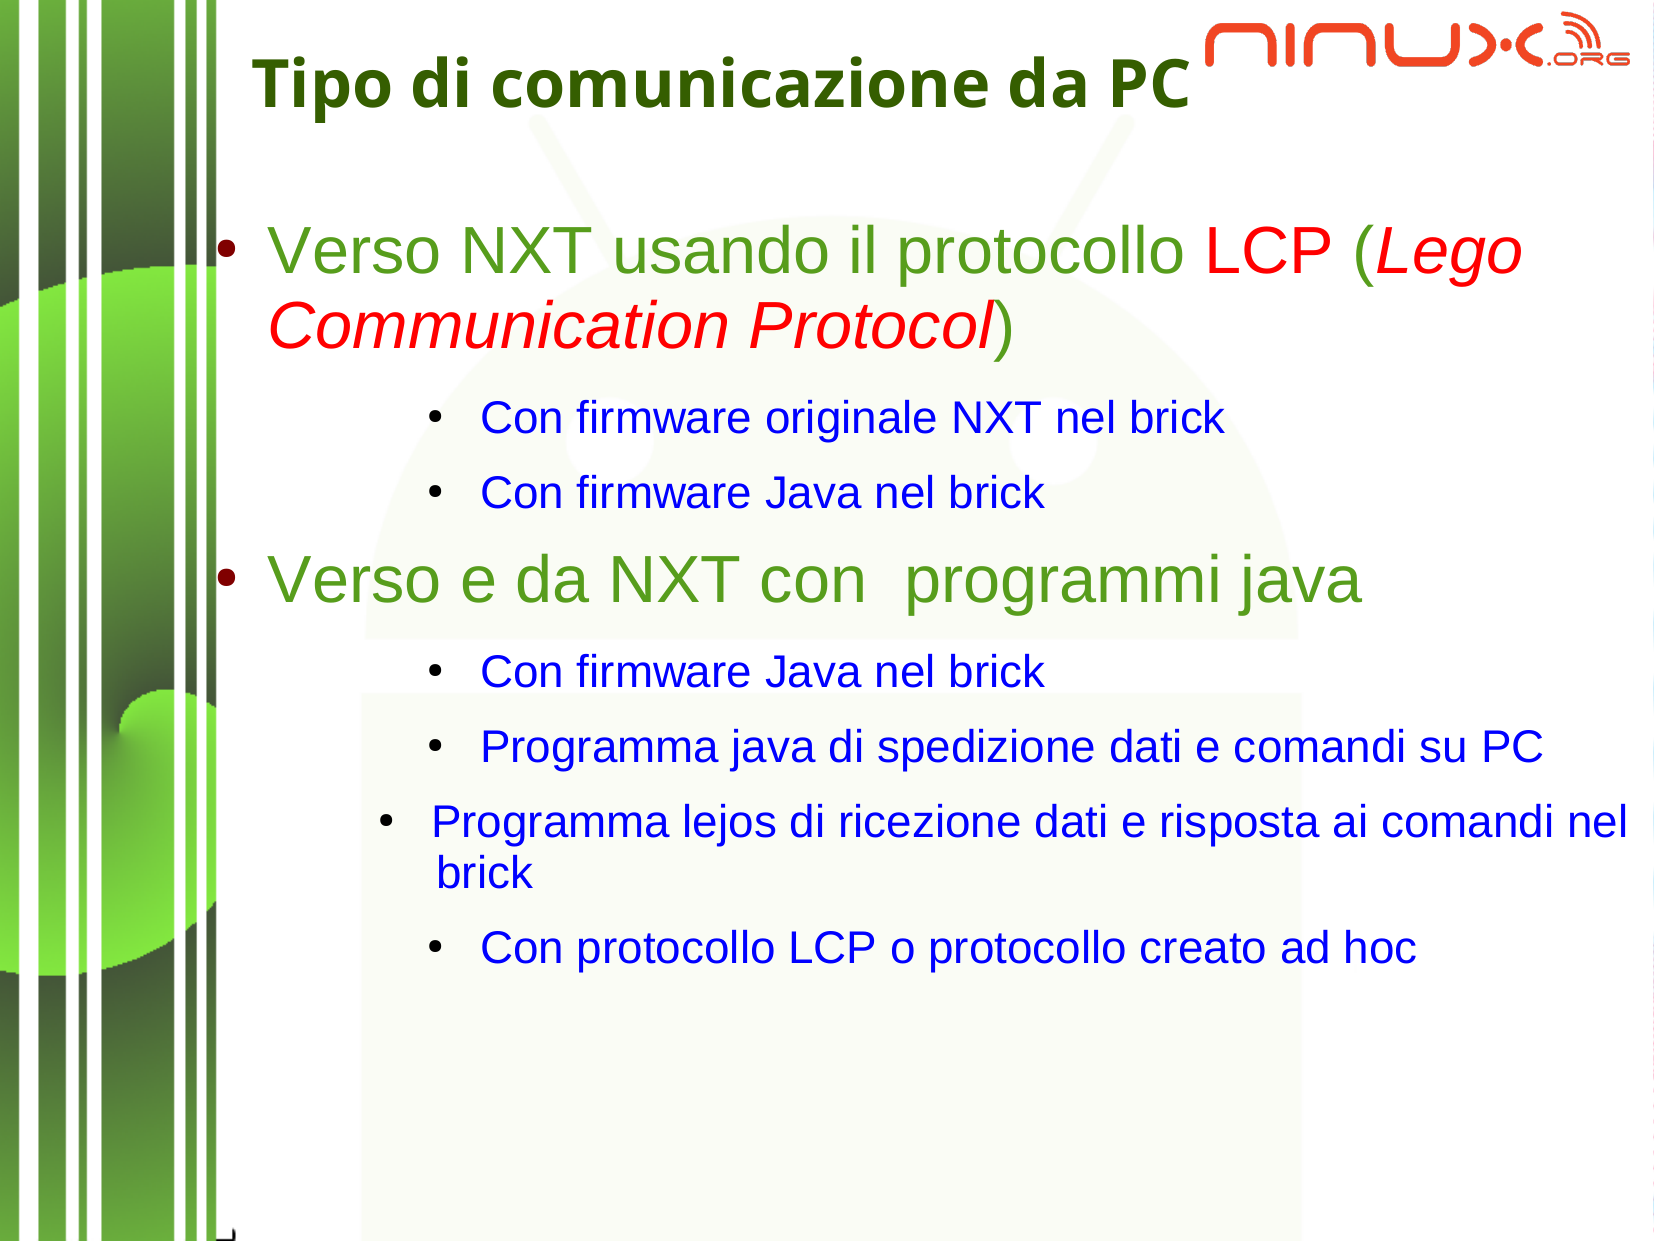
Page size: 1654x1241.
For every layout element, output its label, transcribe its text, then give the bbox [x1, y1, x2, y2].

picture [0, 0, 1654, 1241]
title Tipo di comunicazione da PC [172, 36, 1272, 127]
list Verso NXT usando il protocollo LCP (Lego Communication Protocol) Con firmware originale NXT nel brick Con firmware Java nel brick Verso e da NXT con programmi java Con firmware Java nel brick Programma java di spedizione dati e comandi su PC Programma lejos di ricezione dati e risposta ai comandi nel brick Con protocollo LCP o protocollo creato ad hoc [196, 213, 1654, 1052]
